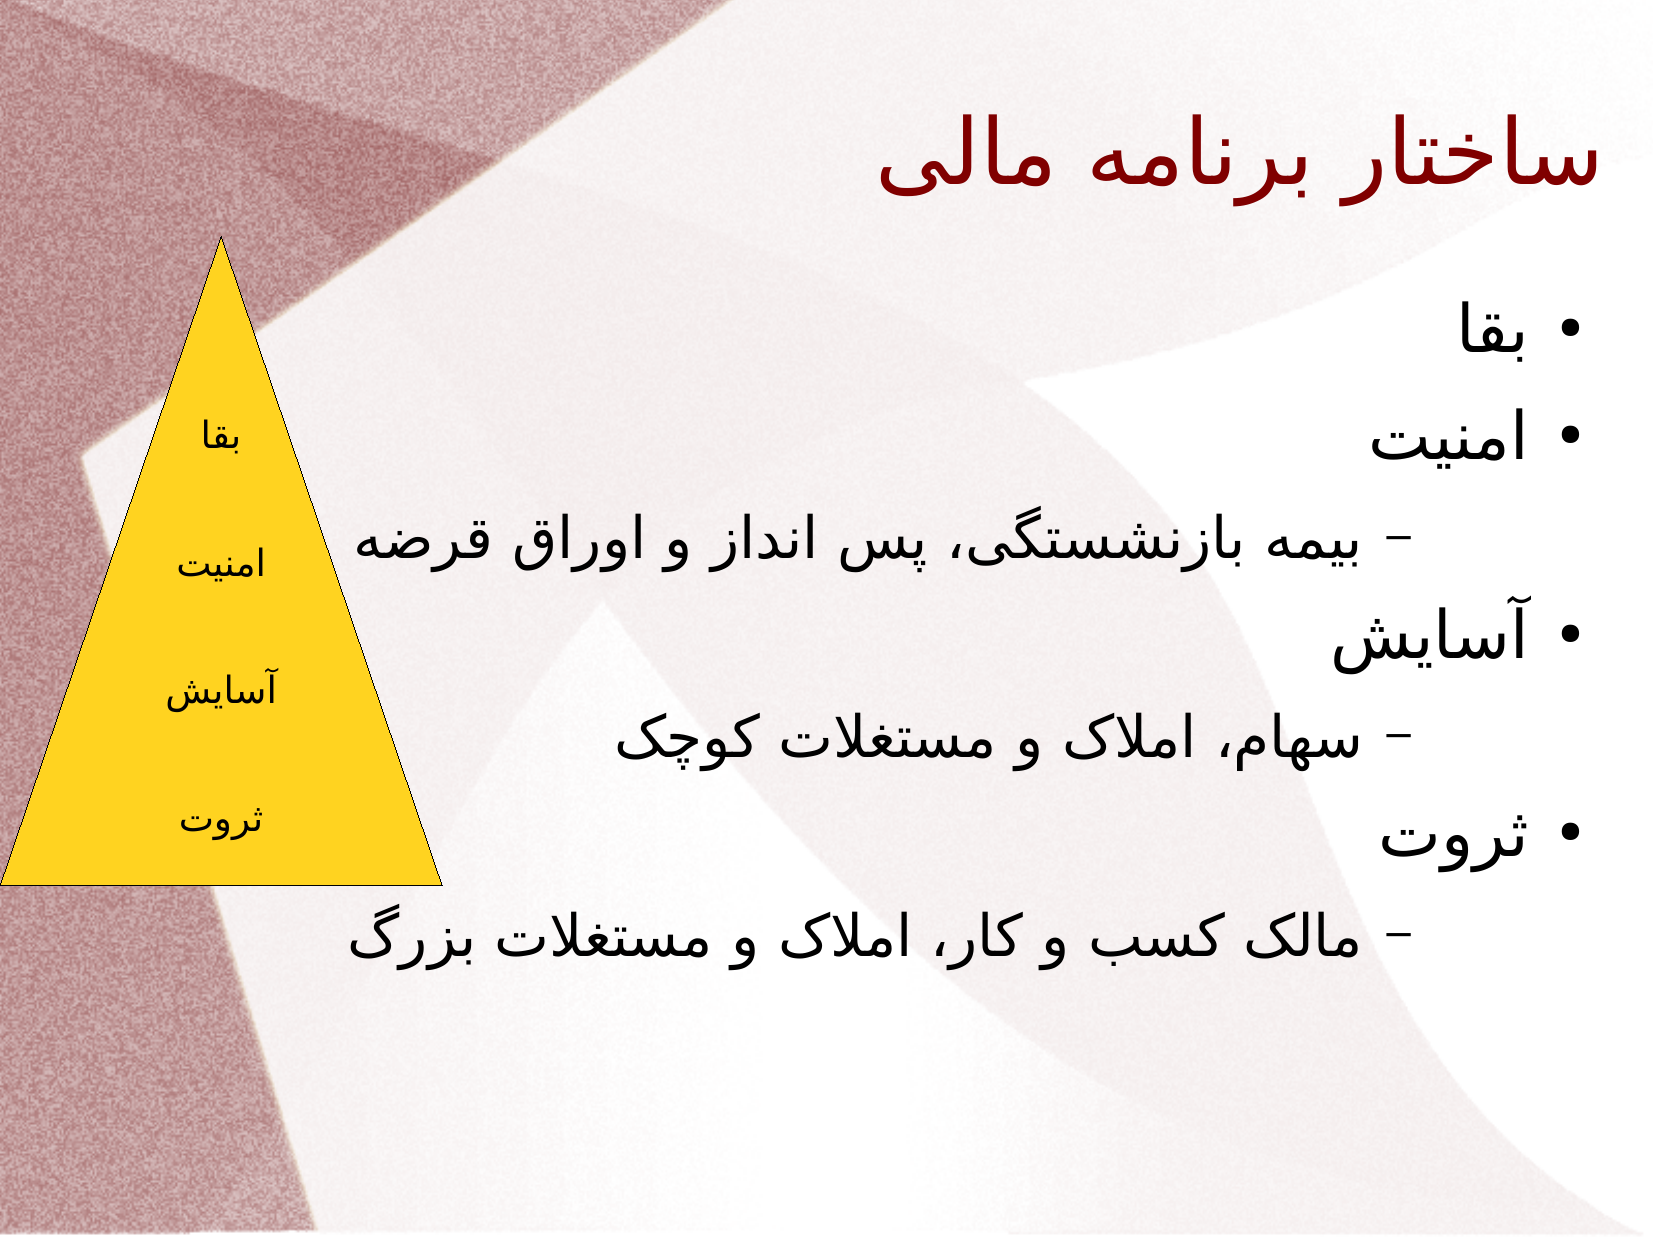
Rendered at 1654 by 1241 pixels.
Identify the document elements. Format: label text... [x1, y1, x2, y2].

title ساختار برنامه مالی [596, 49, 1606, 257]
text_box بقا امنیت آسایش ثروت [0, 236, 324, 886]
picture [0, 0, 1654, 1241]
list بقا امنیت بیمه بازنشستگی، پس انداز و اوراق قرضه آسایش سهام، املاک و مستغلات کوچک ثروت مالک کسب و کار، املاک و مستغلات بزرگ [324, 290, 1600, 1010]
